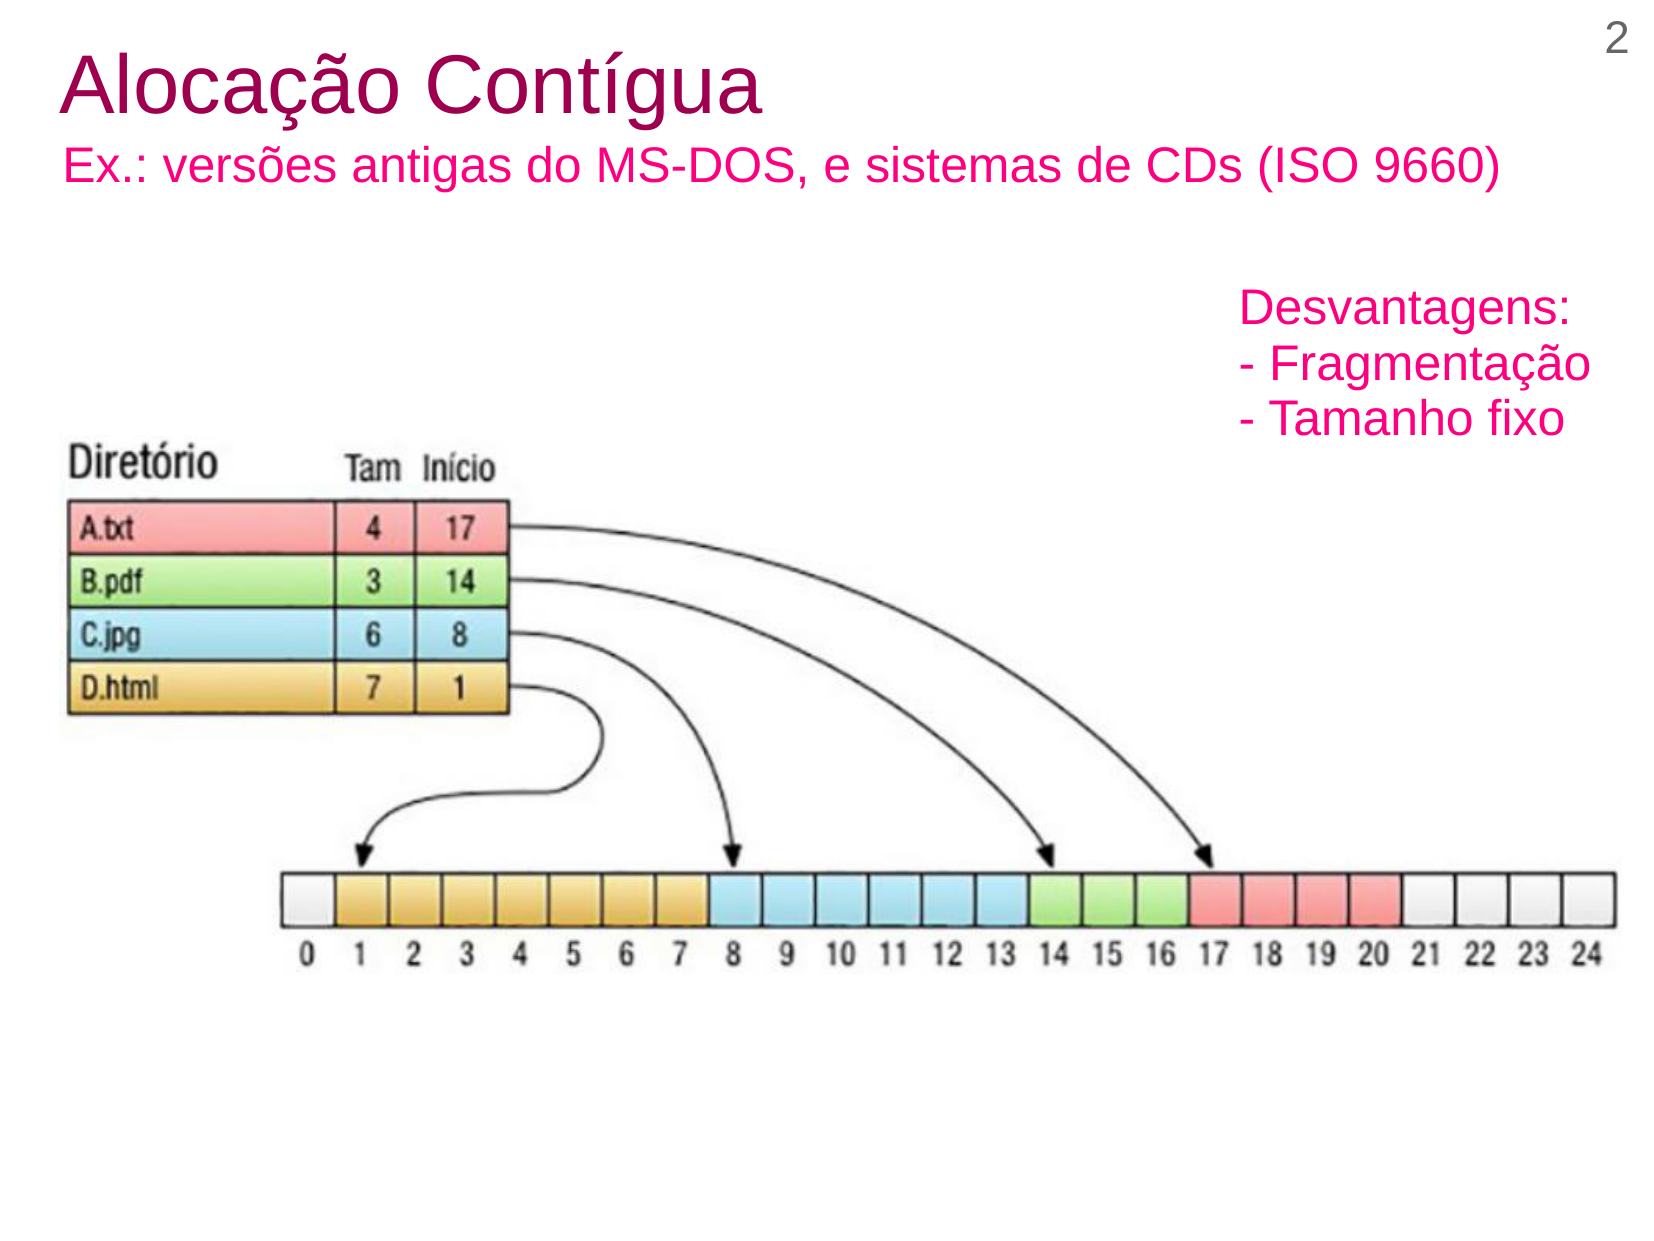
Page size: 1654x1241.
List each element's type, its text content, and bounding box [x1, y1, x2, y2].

text_box Desvantagens: - Fragmentação - Tamanho fixo [1223, 271, 1607, 454]
picture [59, 435, 1626, 975]
text_box Ex.: versões antigas do MS-DOS, e sistemas de CDs (ISO 9660) [47, 130, 1518, 201]
title Alocação Contígua [59, 29, 1595, 148]
